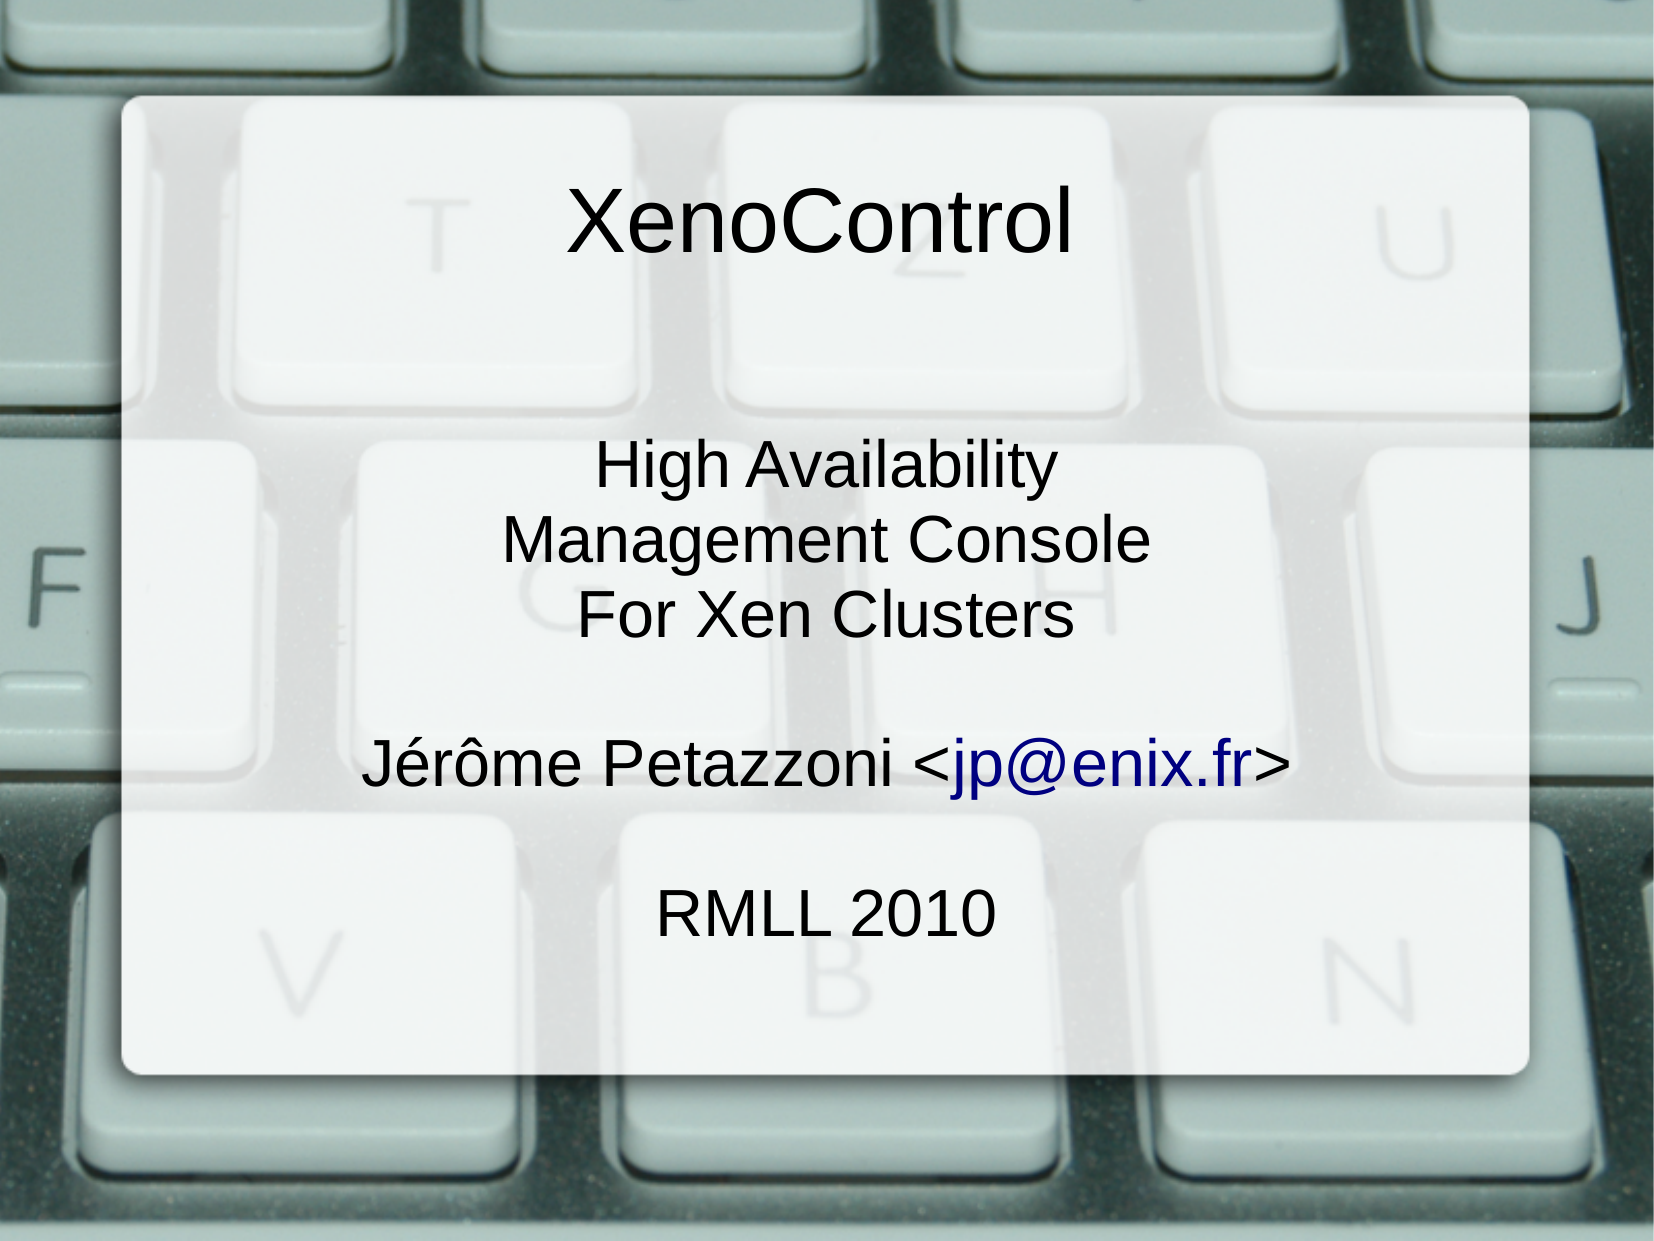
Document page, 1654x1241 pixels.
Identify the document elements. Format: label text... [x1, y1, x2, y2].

title XenoControl [135, 125, 1506, 318]
picture [0, 0, 1654, 1241]
subtitle High Availability Management Console For Xen Clusters Jérôme Petazzoni <jp@enix.fr> RMLL 2010 [147, 361, 1506, 1166]
